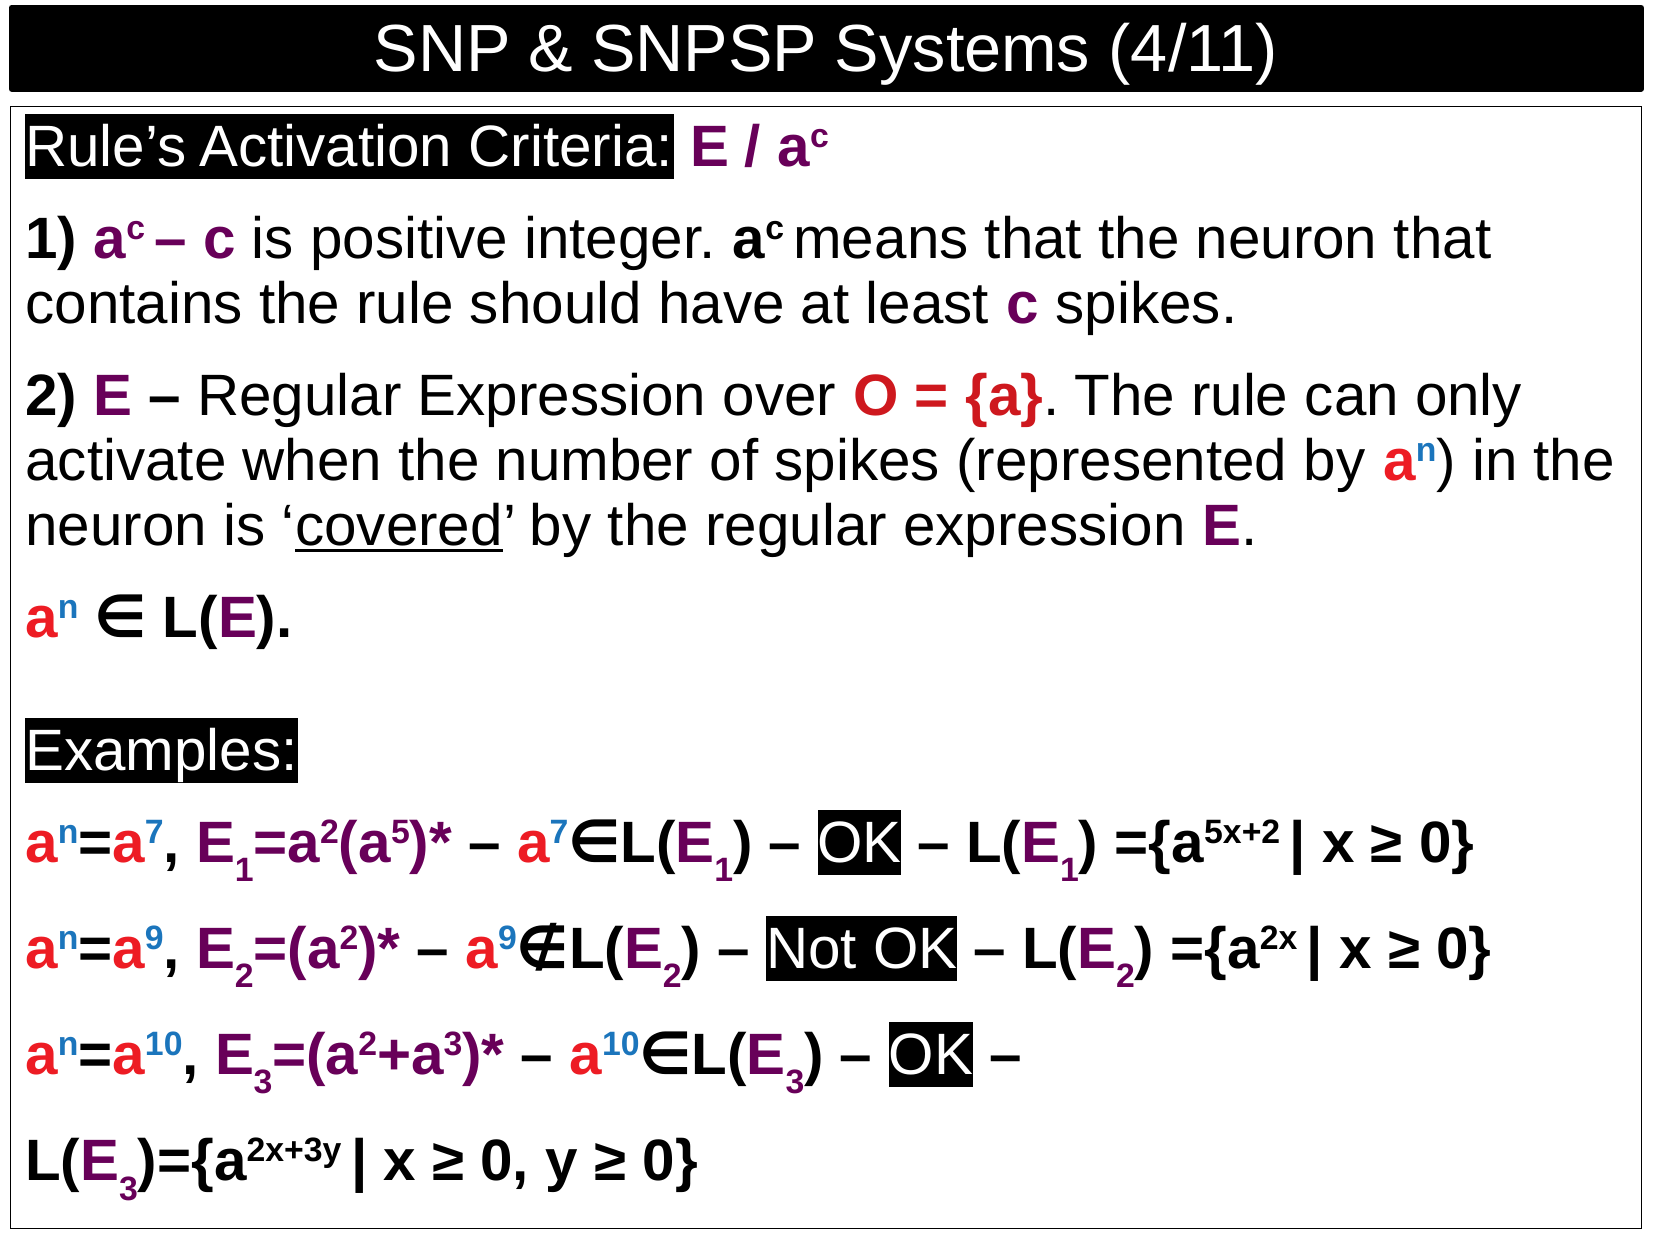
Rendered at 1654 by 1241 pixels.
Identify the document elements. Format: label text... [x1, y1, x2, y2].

text_box Rule’s Activation Criteria: E / ac 1) ac – c is positive integer. ac means that the neuron that contains the rule should have at least c spikes. 2) E – Regular Expression over O = {a}. The rule can only activate when the number of spikes (represented by an) in the neuron is ‘covered’ by the regular expression E. an ∈ L(E). Examples: an=a7, E1=a2(a5)* – a7∈L(E1) – OK – L(E1) ={a5x+2 | x ≥ 0} an=a9, E2=(a2)* – a9∉L(E2) – Not OK – L(E2) ={a2x | x ≥ 0} an=a10, E3=(a2+a3)* – a10∈L(E3) – OK – L(E3)={a2x+3y | x ≥ 0, y ≥ 0} [10, 106, 1642, 1229]
title SNP & SNPSP Systems (4/11) [11, 7, 1642, 89]
